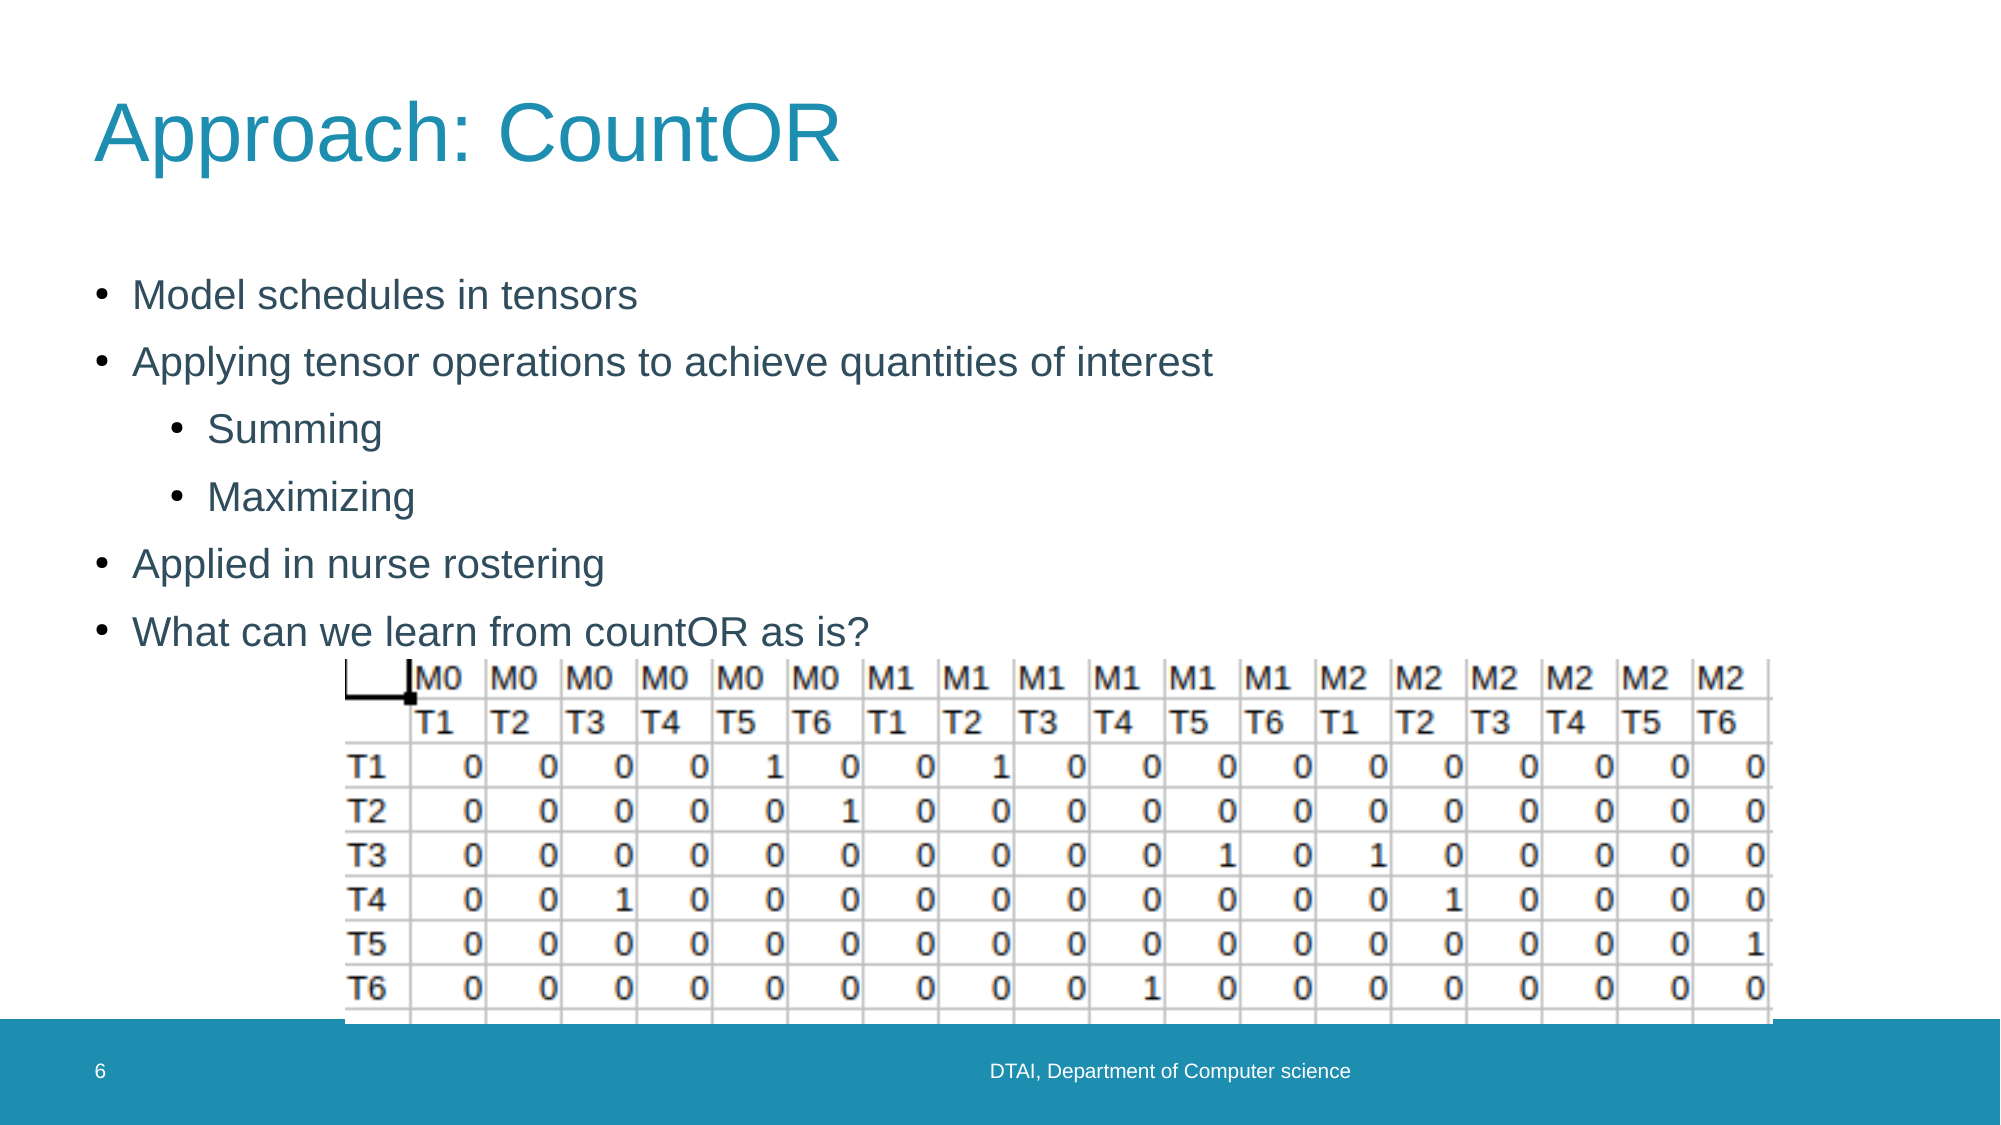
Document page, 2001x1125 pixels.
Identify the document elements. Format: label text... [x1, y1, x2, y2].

list Model schedules in tensors Applying tensor operations to achieve quantities of interest Summing Maximizing Applied in nurse rostering What can we learn from countOR as is? [94, 271, 1906, 655]
title Approach: CountOR [94, 33, 1906, 223]
text_box <number> [94, 1018, 201, 1125]
picture [345, 659, 1773, 1024]
text_box DTAI, Department of Computer science [989, 1018, 1809, 1125]
